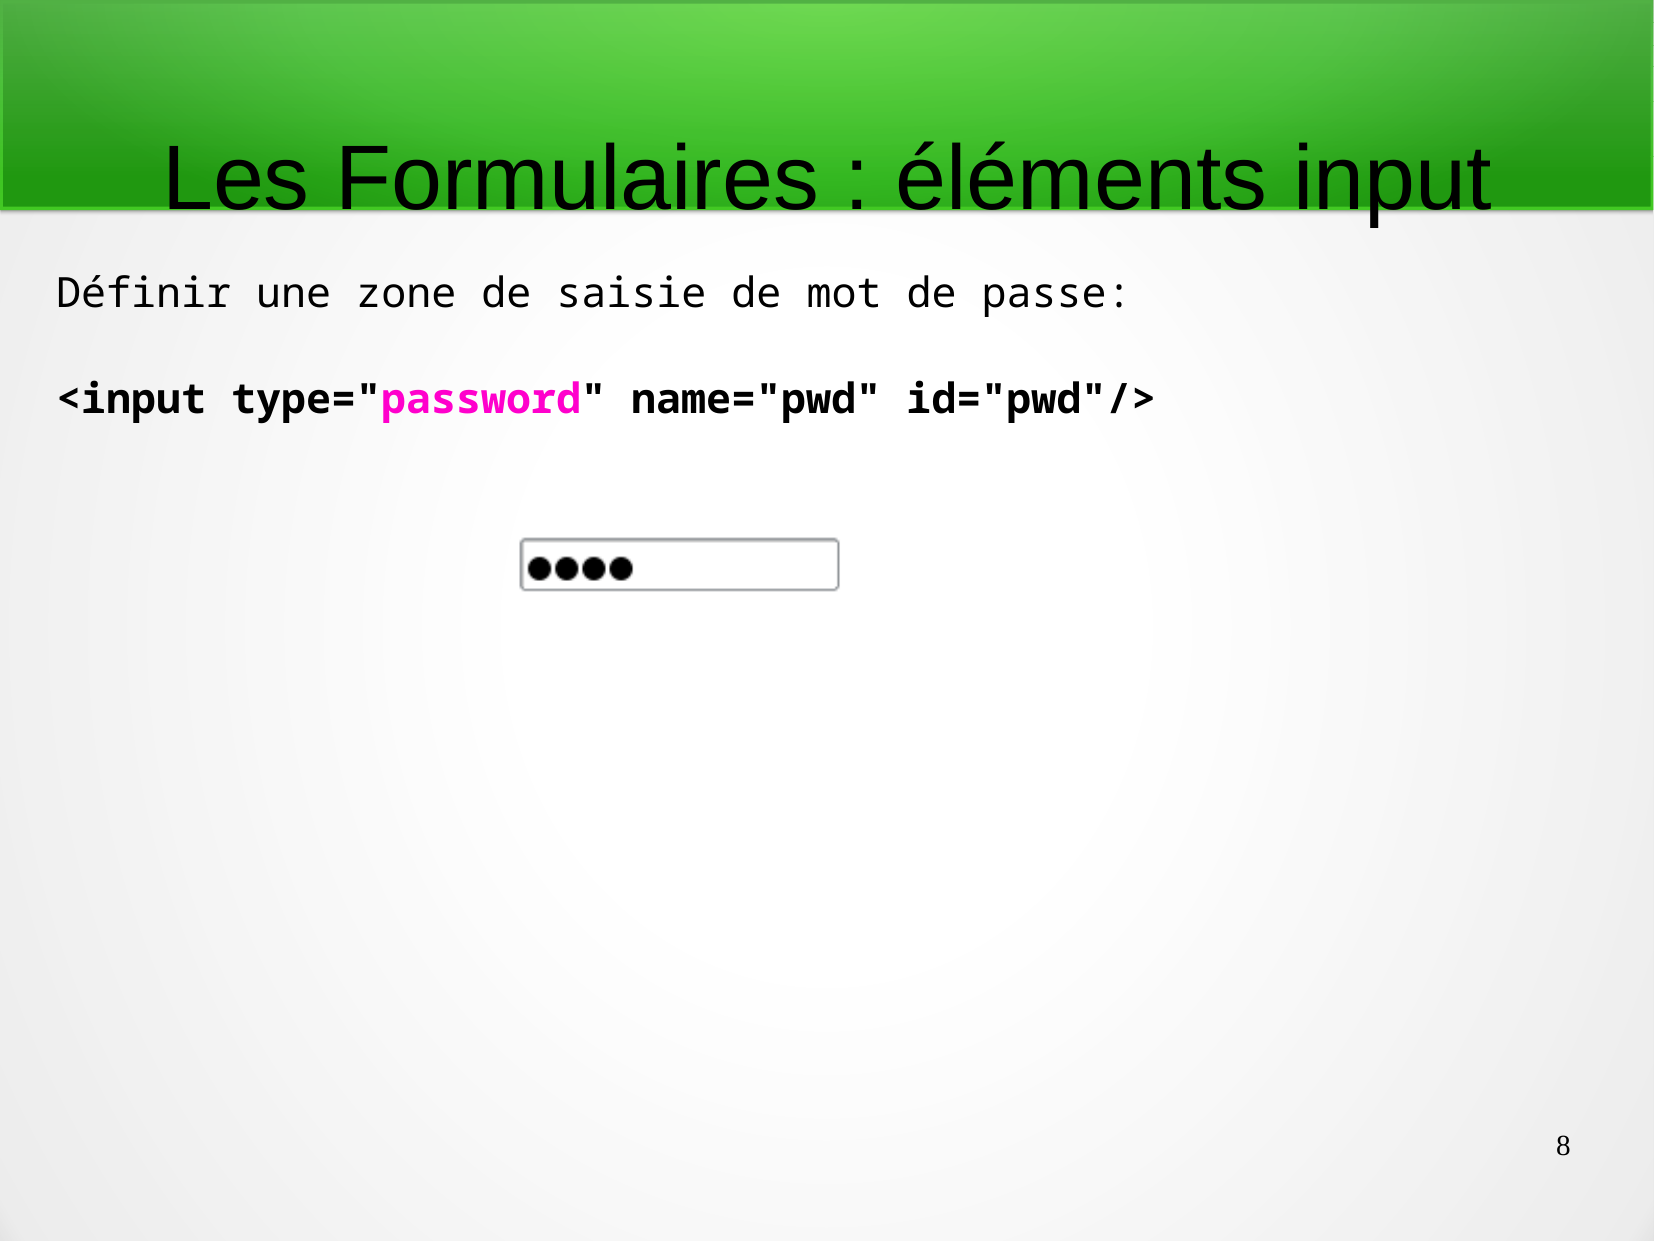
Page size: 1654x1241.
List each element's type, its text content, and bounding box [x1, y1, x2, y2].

title Les Formulaires : éléments input [121, 77, 1534, 265]
picture [514, 530, 863, 600]
text_box Définir une zone de saisie de mot de passe: <input type="password" name="pwd" id="pwd"/> [55, 265, 1624, 1188]
